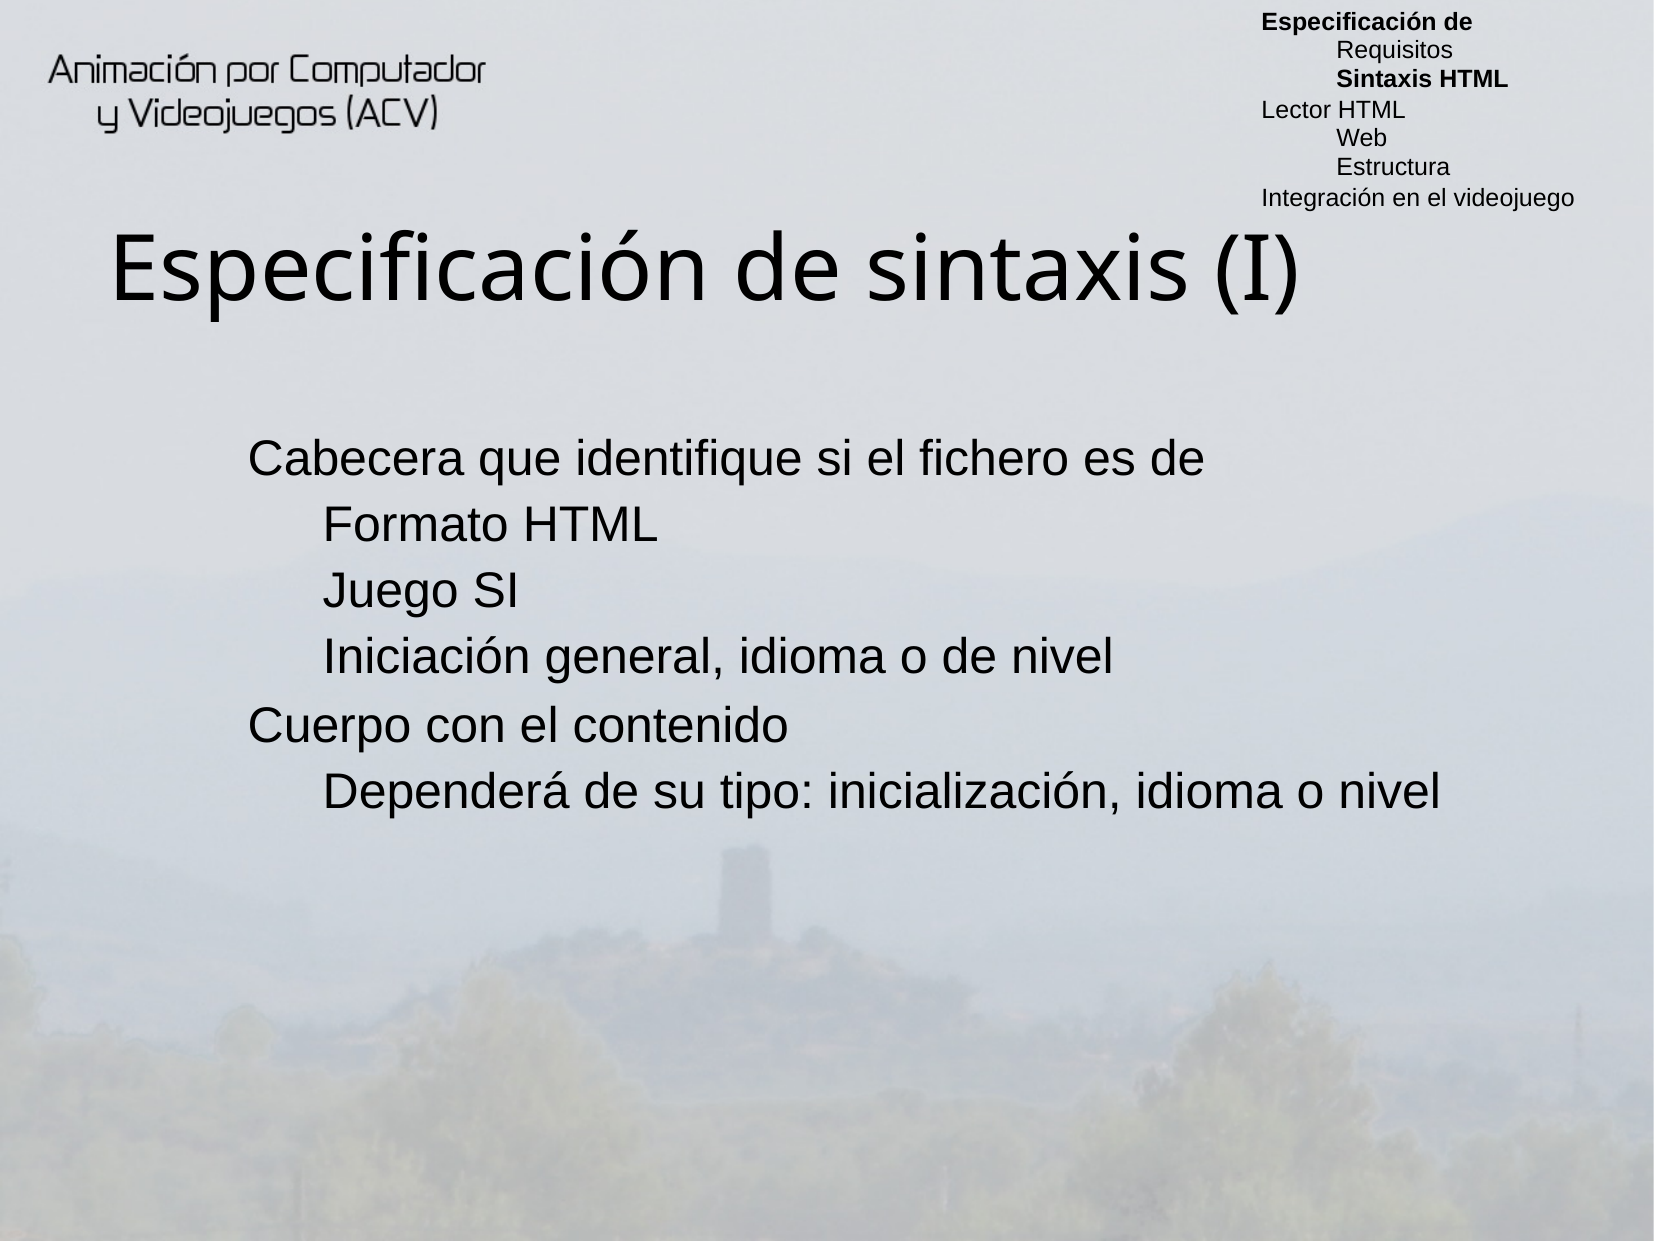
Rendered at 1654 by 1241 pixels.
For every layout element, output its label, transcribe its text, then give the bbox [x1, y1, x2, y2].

title Especificación de sintaxis (I) [82, 169, 1327, 362]
list Cabecera que identifique si el fichero es de Formato HTML Juego SI Iniciación general, idioma o de nivel Cuerpo con el contenido Dependerá de su tipo: inicialización, idioma o nivel [82, 358, 1595, 1149]
text_box Especificación de Requisitos Sintaxis HTML Lector HTML Web Estructura Integración en el videojuego [1171, 0, 1653, 326]
picture [0, 0, 1654, 1241]
